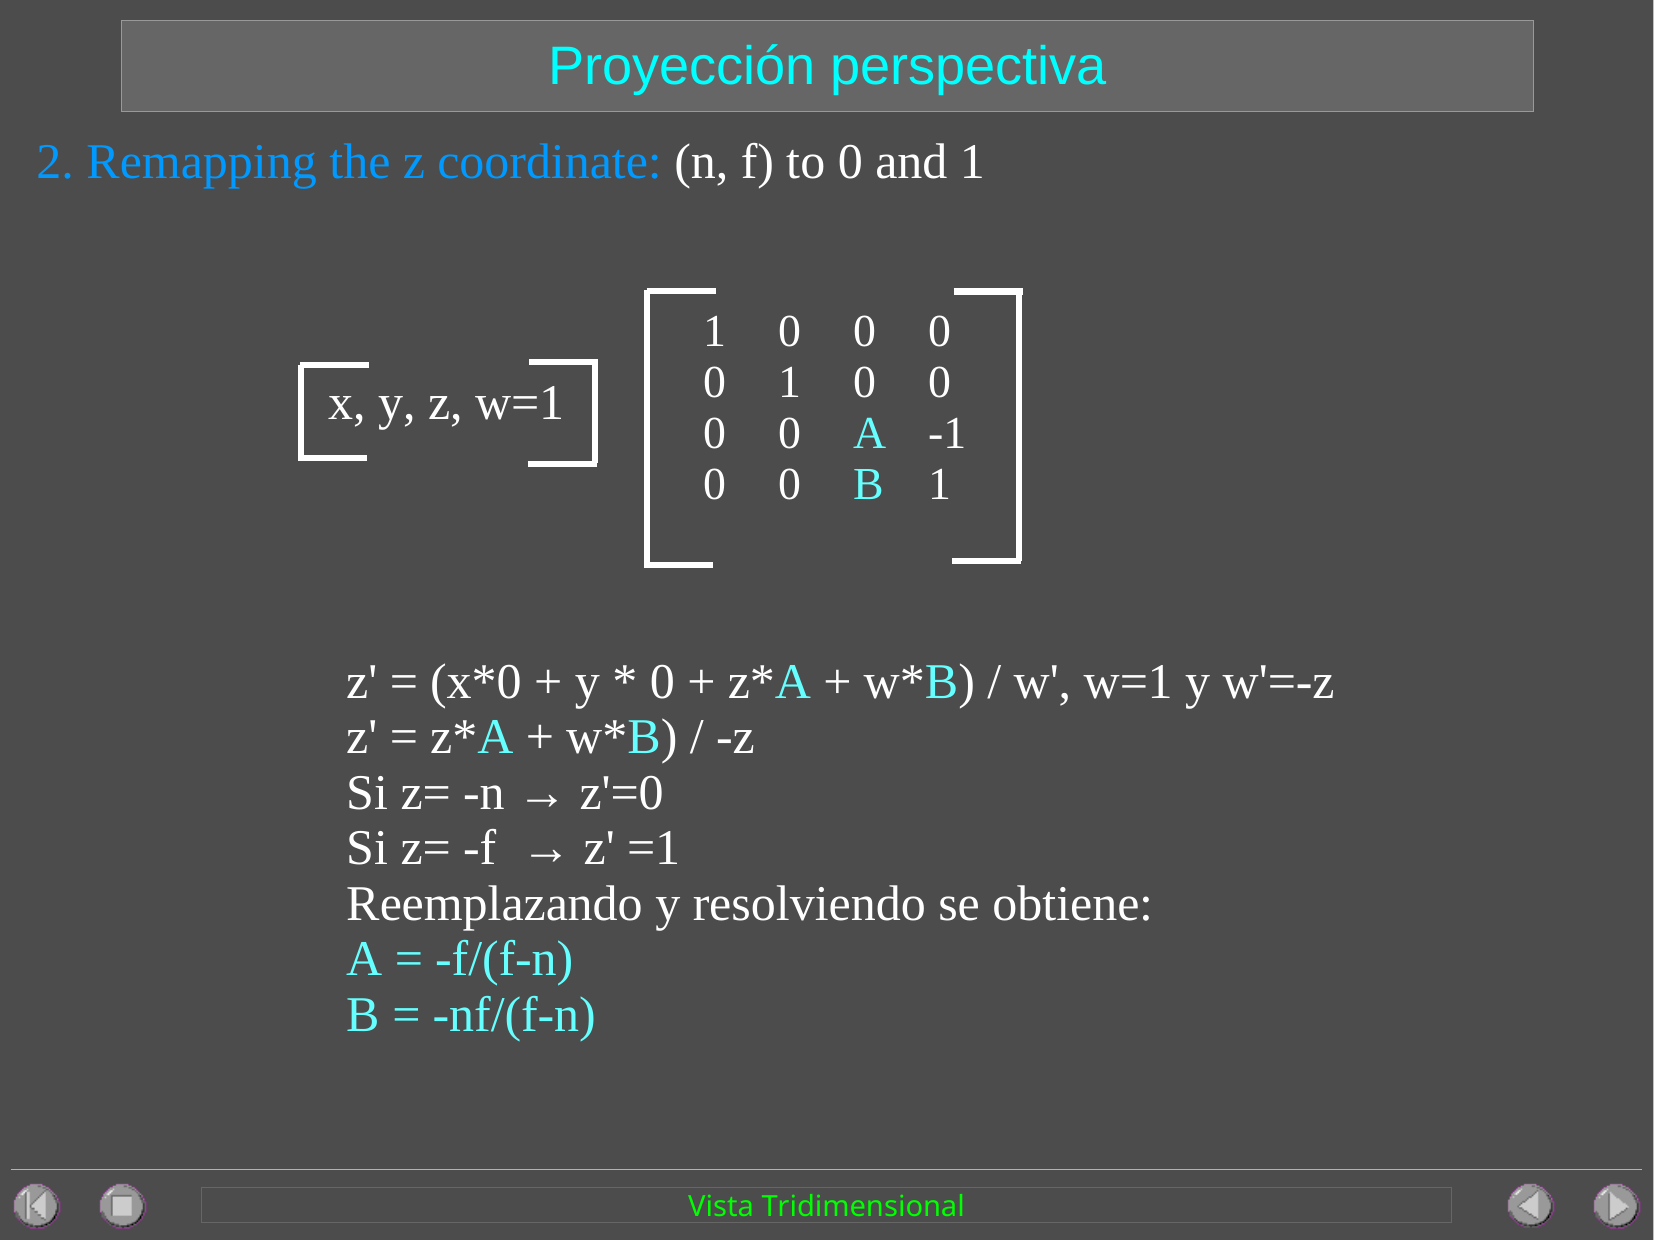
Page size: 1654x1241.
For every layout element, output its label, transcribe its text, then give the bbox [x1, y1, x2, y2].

picture [97, 1181, 148, 1232]
picture [11, 1181, 62, 1232]
text_box 1 0 0 0 0 1 0 0 0 0 A -1 0 0 B 1 [703, 305, 995, 539]
text_box 2. Remapping the z coordinate: (n, f) to 0 and 1 [36, 133, 1532, 194]
title Proyección perspectiva [121, 20, 1534, 112]
picture [1505, 1181, 1556, 1231]
text_box z' = (x*0 + y * 0 + z*A + w*B) / w', w=1 y w'=-z z' = z*A + w*B) / -z Si z= -n → z'=0 Si z= -f → z' =1 Reemplazando y resolviendo se obtiene: A = -f/(f-n) B = -nf/(f-n) [346, 653, 1337, 1074]
text_box x, y, z, w=1 [328, 375, 565, 436]
picture [1591, 1181, 1642, 1232]
